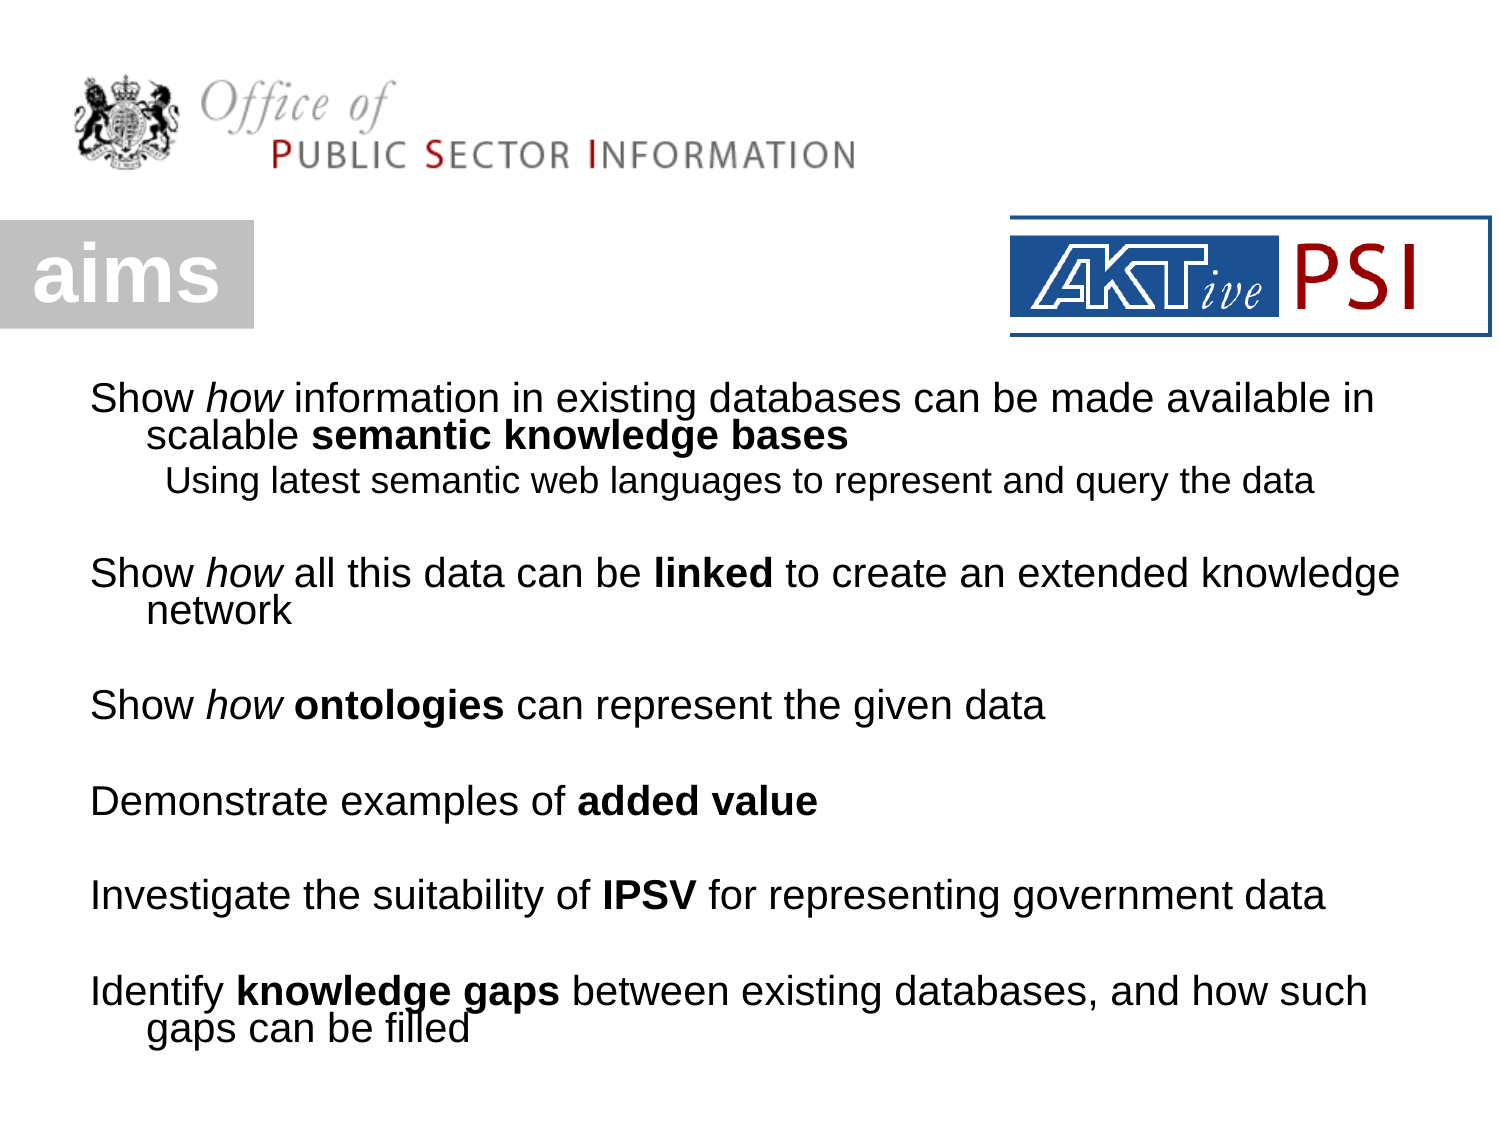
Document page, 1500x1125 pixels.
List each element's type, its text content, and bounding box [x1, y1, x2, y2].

picture [64, 66, 865, 181]
text_box aims [0, 220, 254, 329]
list Show how information in existing databases can be made available in scalable semantic knowledge bases Using latest semantic web languages to represent and query the data Show how all this data can be linked to create an extended knowledge network Show how ontologies can represent the given data Demonstrate examples of added value Investigate the suitability of IPSV for representing government data Identify knowledge gaps between existing databases, and how such gaps can be filled [75, 375, 1426, 1125]
picture [1003, 208, 1500, 340]
